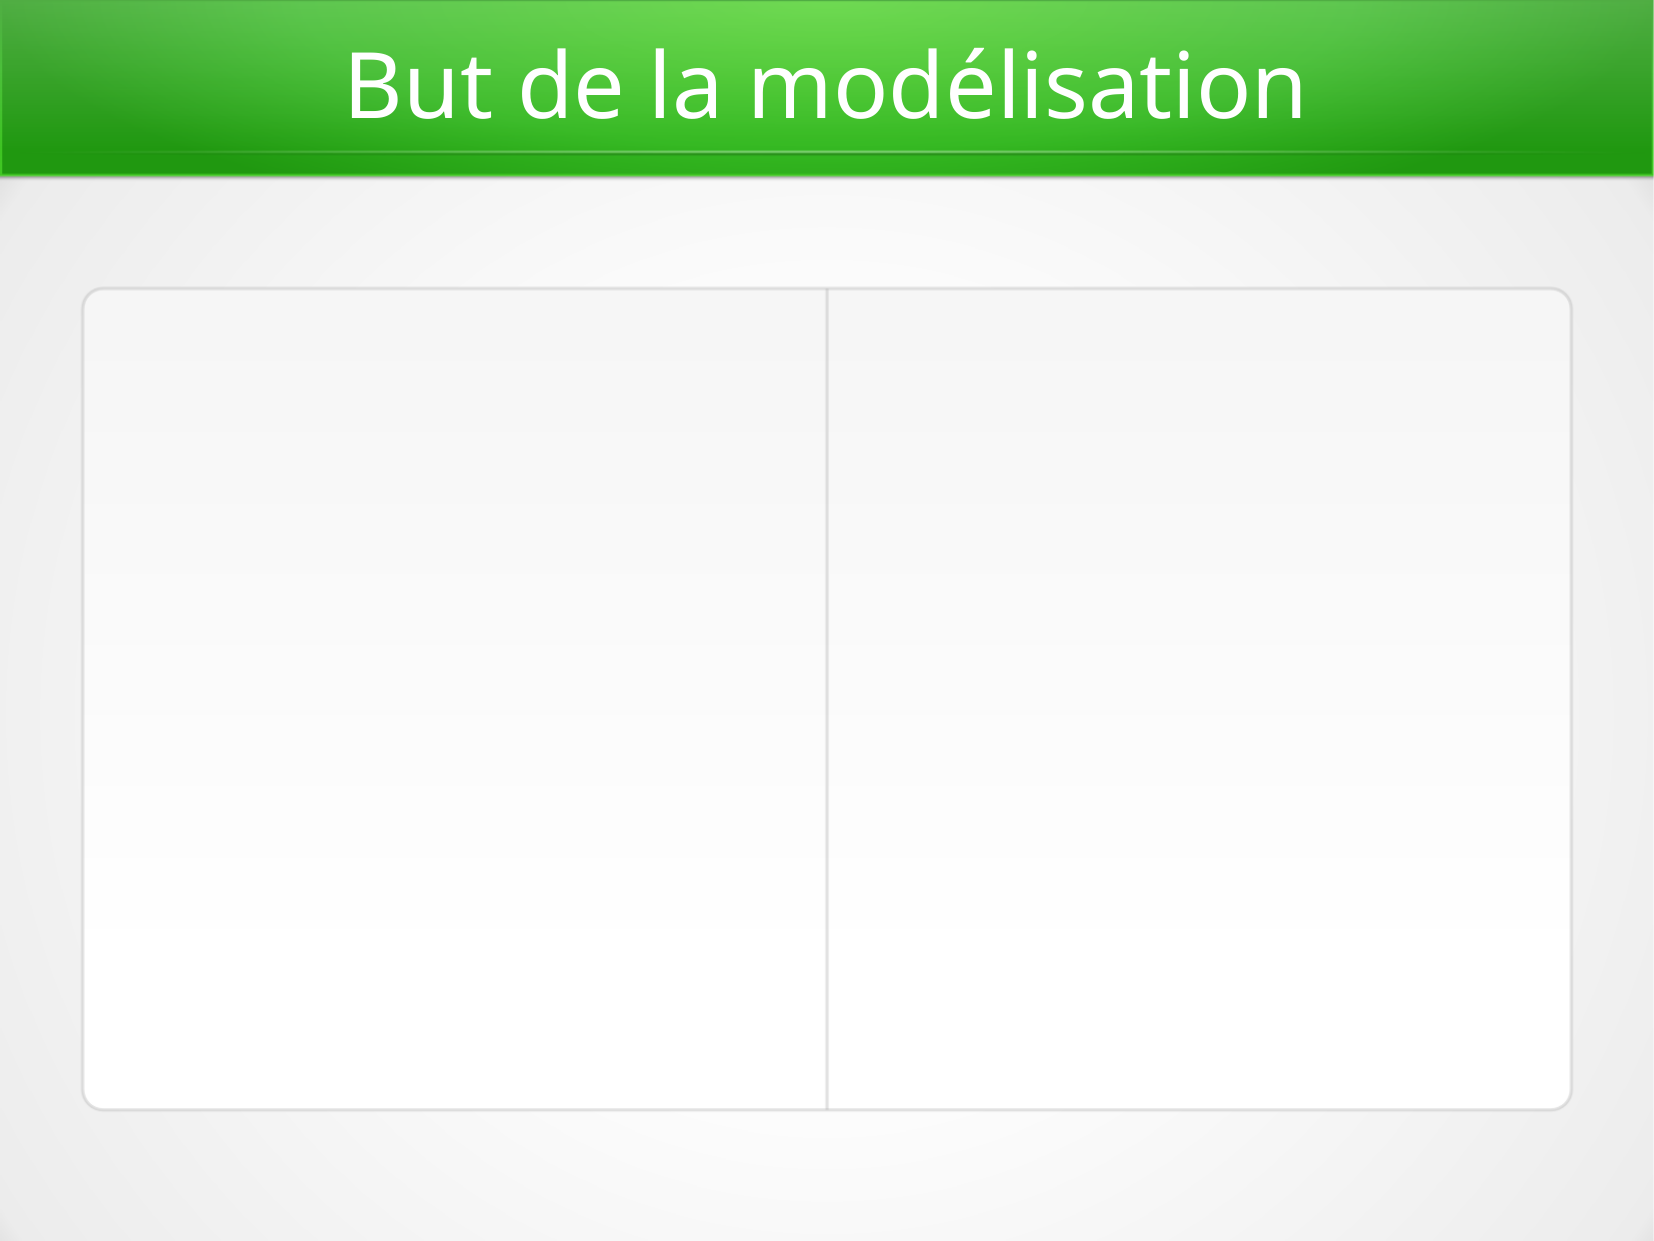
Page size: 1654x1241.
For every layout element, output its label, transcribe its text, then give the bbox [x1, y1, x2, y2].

picture [0, 0, 1654, 1241]
title But de la modélisation [82, 11, 1571, 154]
